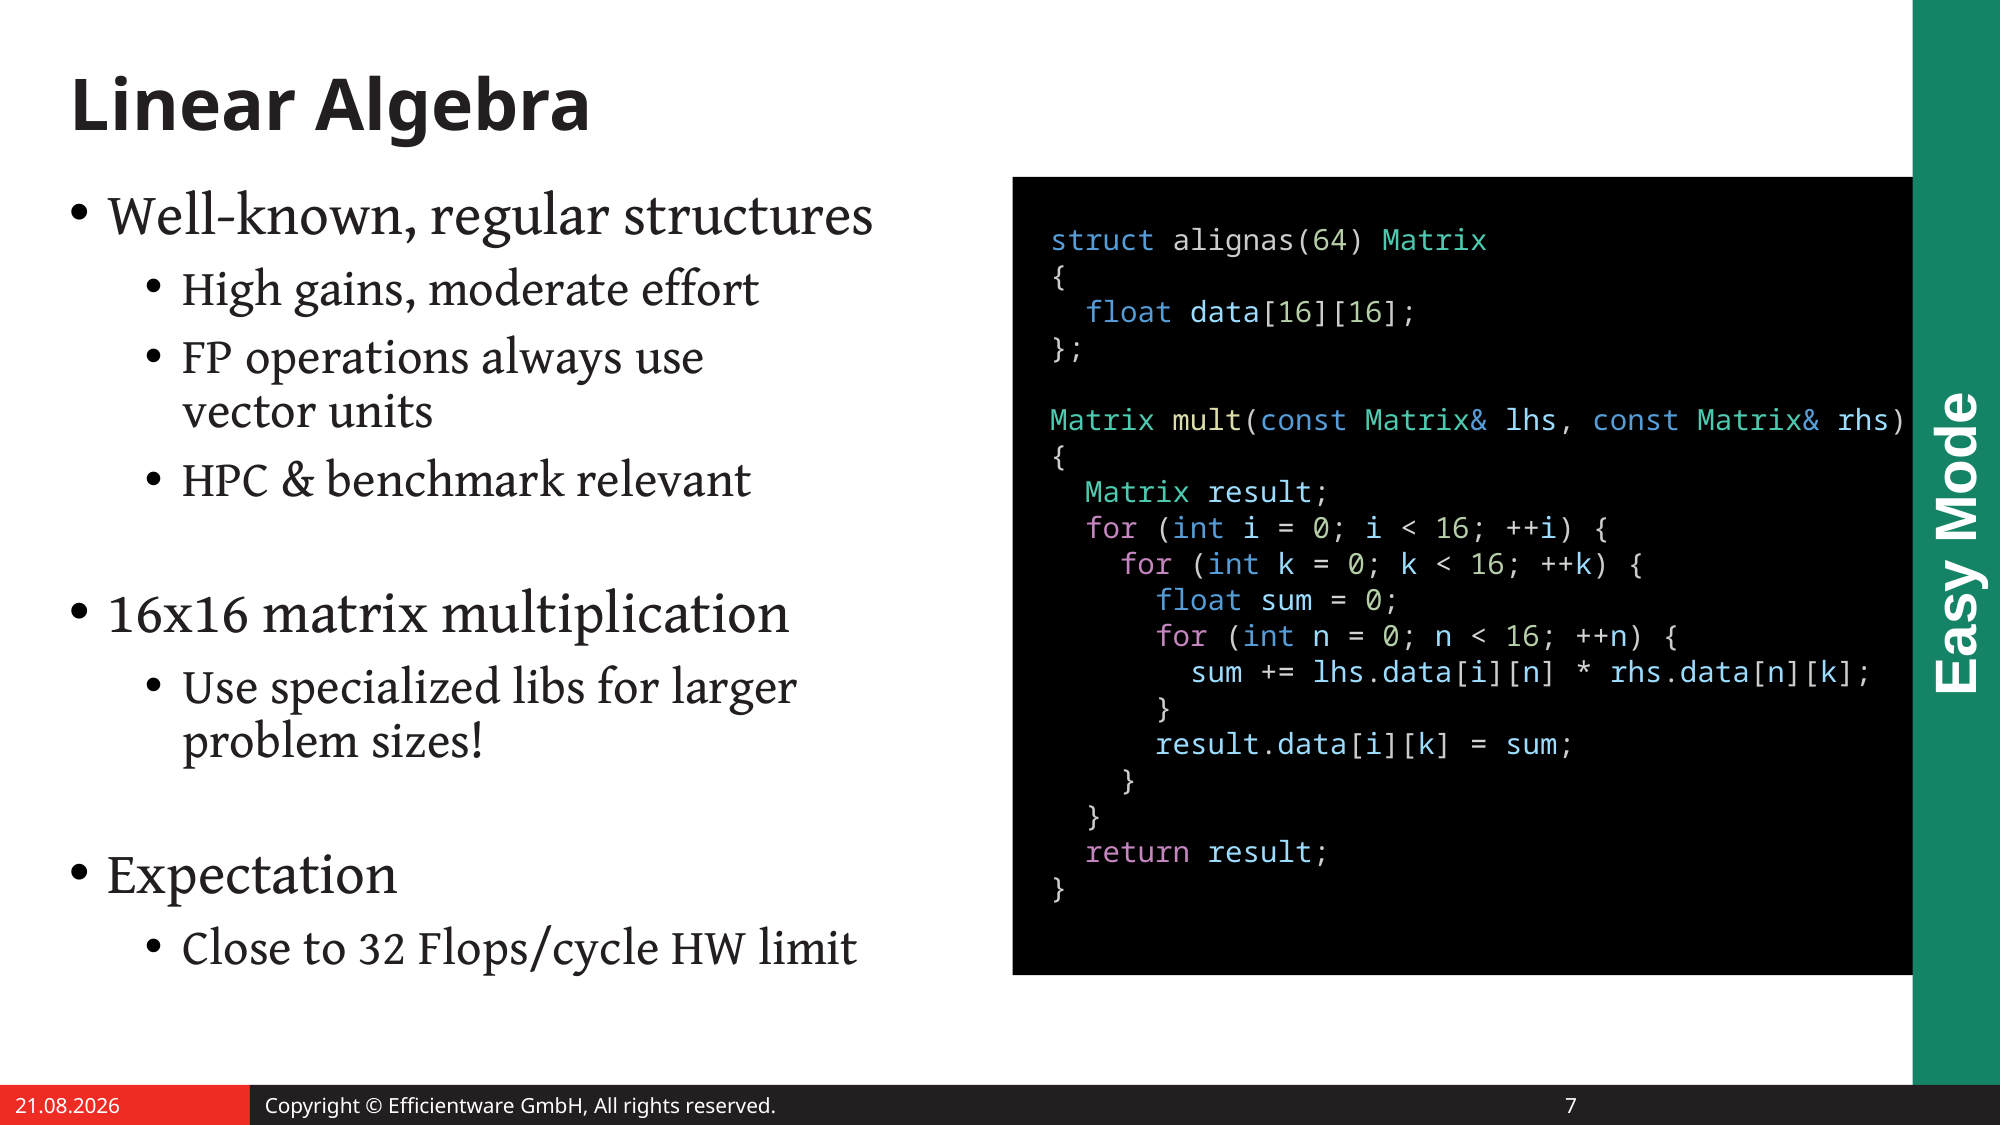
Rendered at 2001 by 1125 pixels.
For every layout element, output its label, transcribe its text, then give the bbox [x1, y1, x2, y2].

slide_number 30.10.2025 [0, 1084, 249, 1125]
slide_number <number> [1550, 1084, 2000, 1125]
list struct alignas(64) Matrix { float data[16][16]; }; Matrix mult(const Matrix& lhs, const Matrix& rhs) { Matrix result; for (int i = 0; i < 16; ++i) { for (int k = 0; k < 16; ++k) { float sum = 0; for (int n = 0; n < 16; ++n) { sum += lhs.data[i][n] * rhs.data[n][k]; } result.data[i][k] = sum; } } return result; } [1012, 176, 1912, 976]
title Linear Algebra [55, 52, 1945, 156]
text_box Easy Mode [1912, 0, 2000, 1084]
list Well-known, regular structures High gains, moderate effort FP operations always use vector units HPC & benchmark relevant 16x16 matrix multiplication Use specialized libs for larger problem sizes! Expectation Close to 32 Flops/cycle HW limit [55, 176, 983, 1063]
footer Copyright © Efficientware GmbH, All rights reserved. [249, 1084, 1550, 1125]
